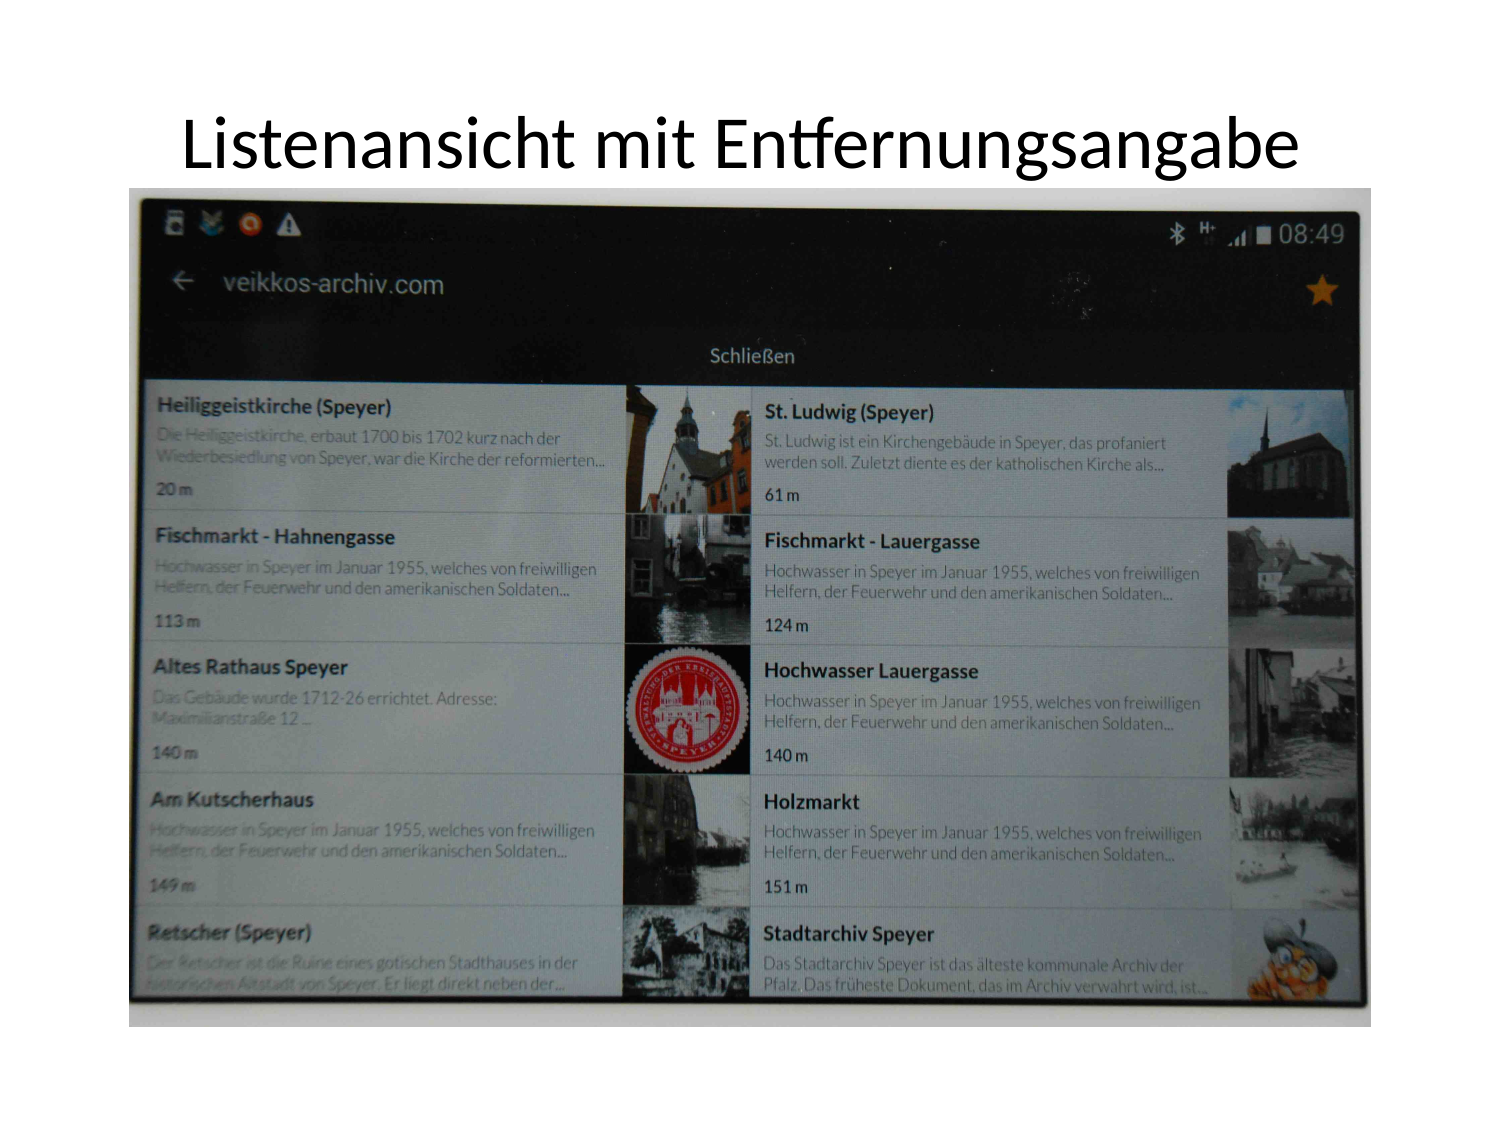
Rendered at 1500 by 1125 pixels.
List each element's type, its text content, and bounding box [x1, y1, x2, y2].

list [75, 172, 1426, 1071]
title Listenansicht mit Entfernungsangabe [75, 45, 1426, 172]
picture [129, 188, 1371, 1027]
